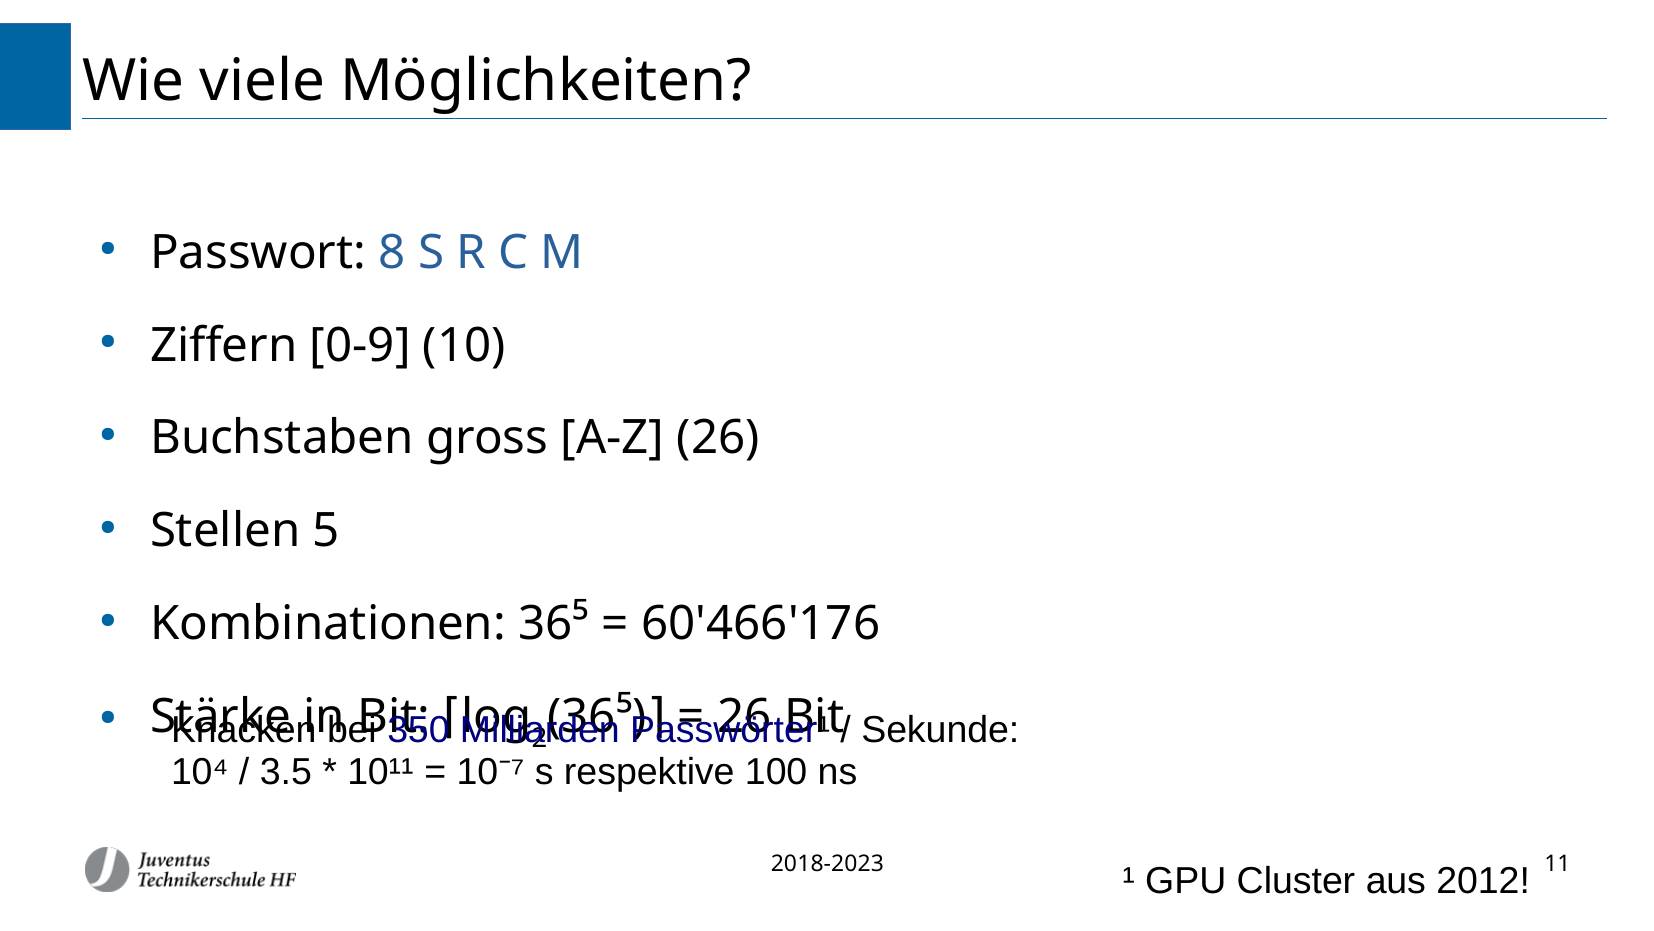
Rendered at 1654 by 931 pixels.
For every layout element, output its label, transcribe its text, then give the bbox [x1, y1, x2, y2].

text_box ¹ GPU Cluster aus 2012! [1107, 852, 1546, 910]
text_box Knacken bei 350 Milliarden Passwörter¹ / Sekunde: 10⁴ / 3.5 * 10¹¹ = 10⁻⁷ s respektive 100 ns [156, 700, 1056, 800]
list Passwort: 8 S R C M Ziffern [0-9] (10) Buchstaben gross [A-Z] (26) Stellen 5 Kombinationen: 36⁵ = 60'466'176 Stärke in Bit: ⌈log2(36⁵)⌉ = 26 Bit [82, 217, 1571, 758]
title Wie viele Möglichkeiten? [82, 37, 1571, 119]
picture [85, 847, 296, 892]
